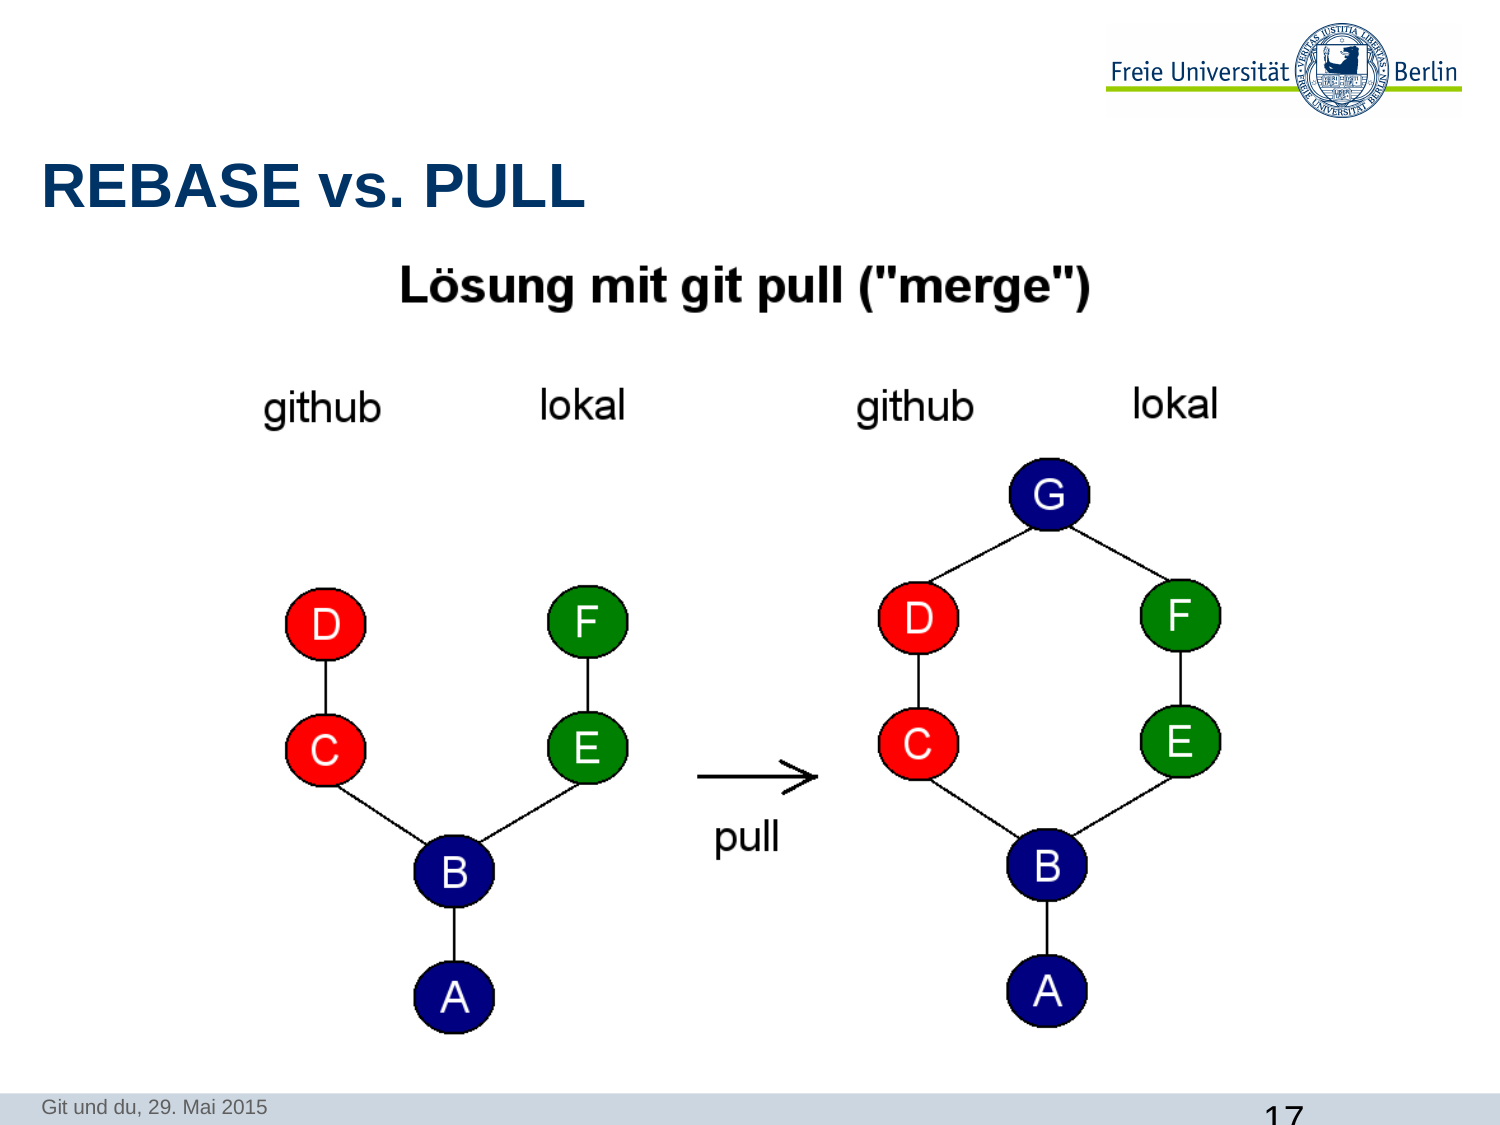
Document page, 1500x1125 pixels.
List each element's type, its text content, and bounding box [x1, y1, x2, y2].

picture [247, 239, 1252, 1051]
title REBASE vs. PULL [41, 150, 1460, 221]
picture [1106, 23, 1462, 118]
